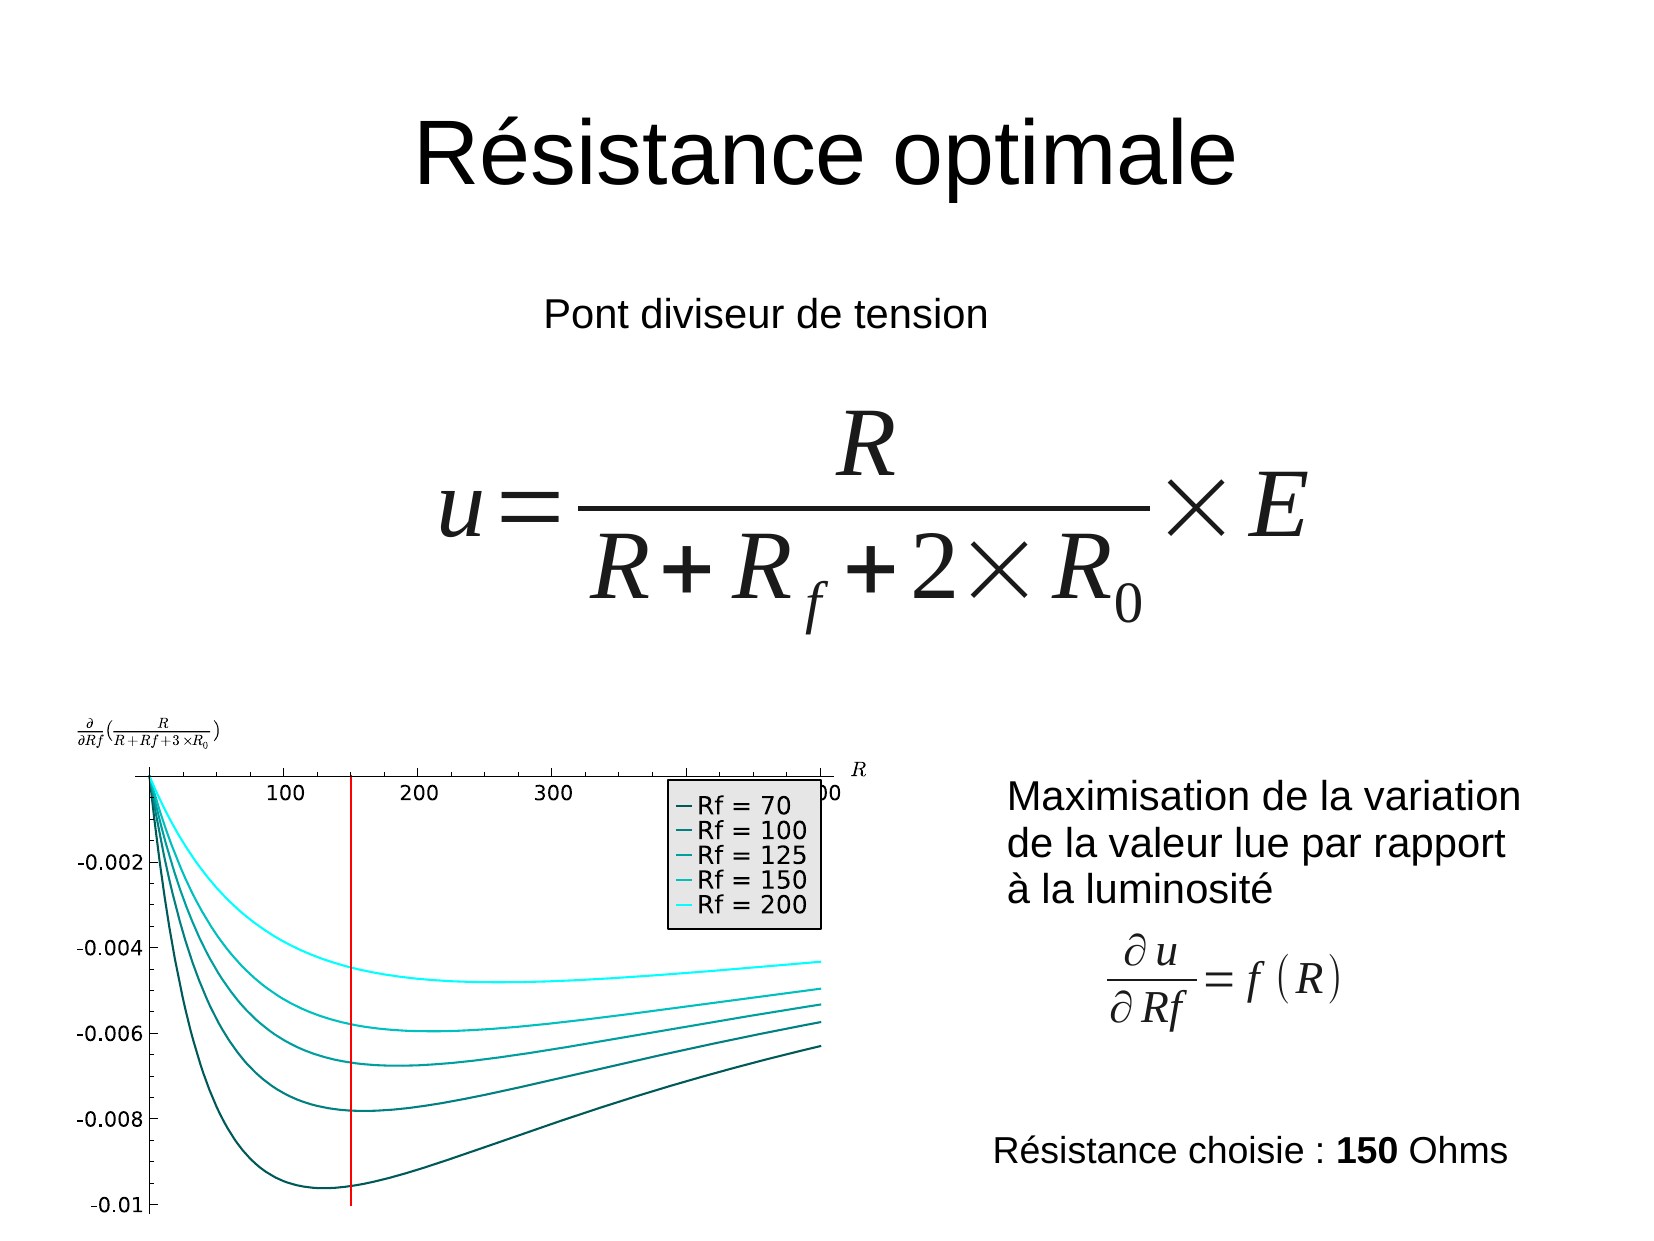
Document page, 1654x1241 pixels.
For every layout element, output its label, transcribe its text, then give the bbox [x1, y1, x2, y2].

text_box Résistance choisie : 150 Ohms [977, 1122, 1524, 1179]
title Résistance optimale [82, 49, 1571, 257]
chart [1092, 924, 1354, 1034]
text_box Maximisation de la variation de la valeur lue par rapport à la luminosité [992, 765, 1538, 920]
chart [411, 389, 1339, 637]
picture [61, 702, 880, 1227]
text_box Pont diviseur de tension [528, 283, 1595, 421]
